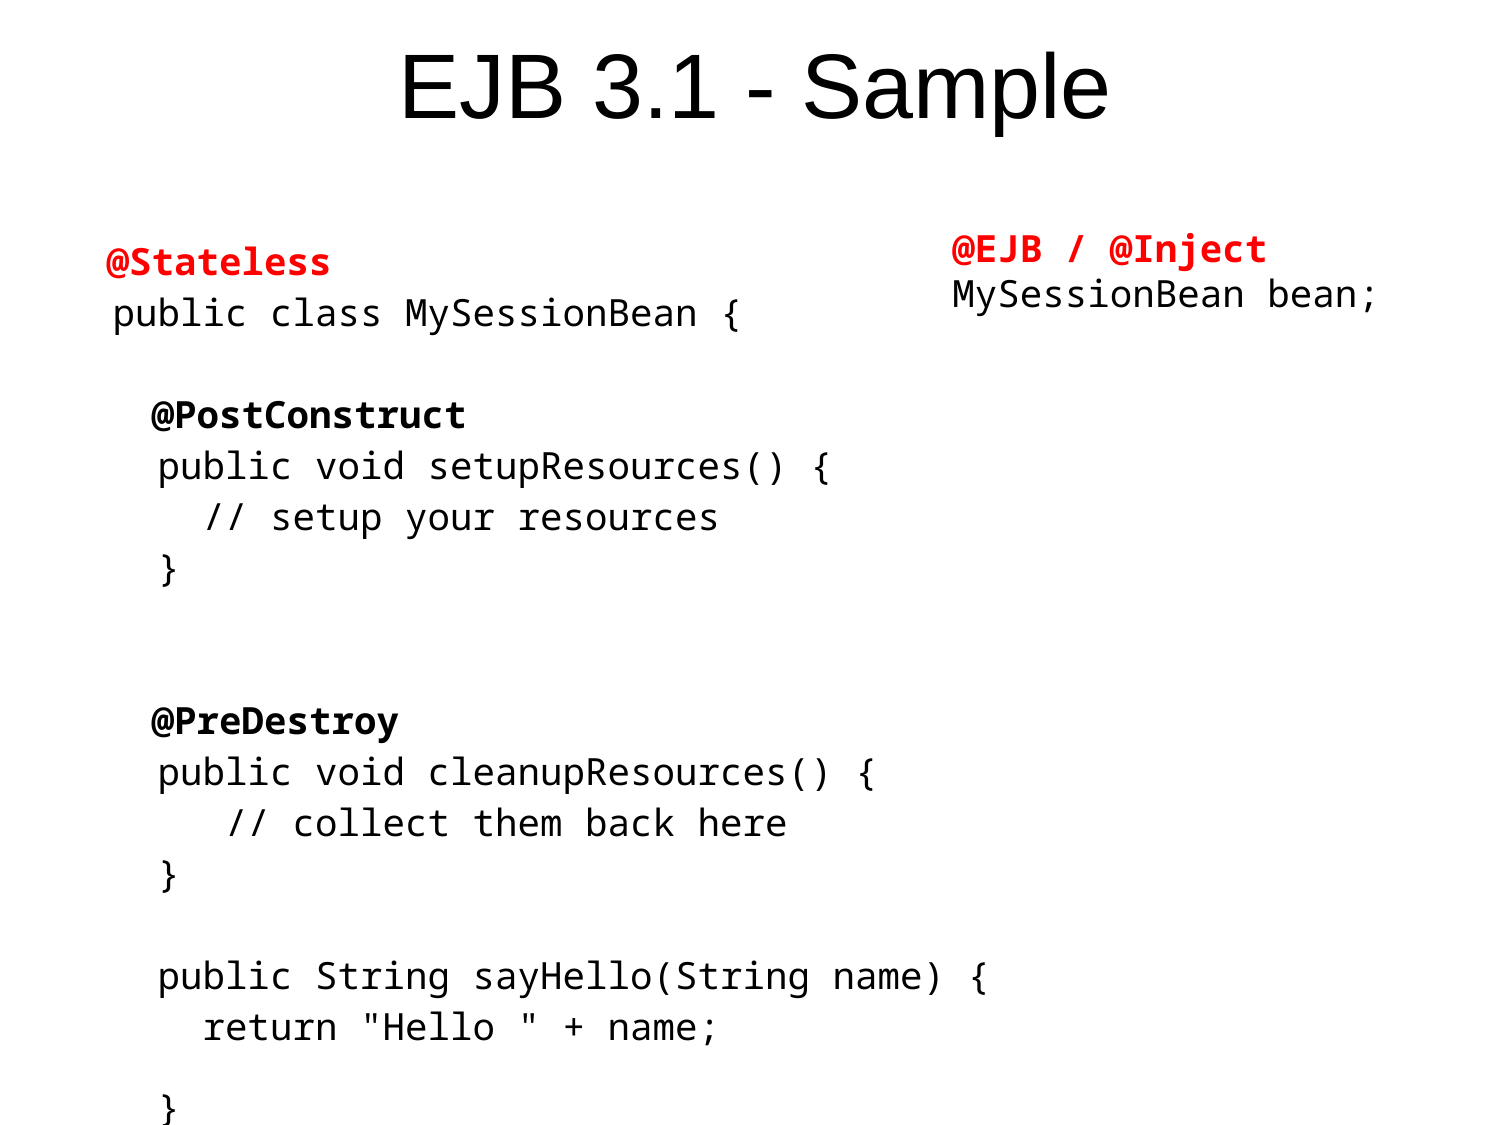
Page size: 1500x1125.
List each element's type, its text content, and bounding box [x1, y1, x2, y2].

list public class MySessionBean { public void setupResources() { // setup your resources } public void cleanupResources() { // collect them back here } public String sayHello(String name) { return "Hello " + name; } } [112, 235, 1051, 978]
list @Stateless @PostConstruct @PreDestroy [106, 235, 857, 676]
text_box @EJB / @Inject MySessionBean bean; [937, 217, 1426, 328]
title EJB 3.1 - Sample [133, 35, 1378, 139]
